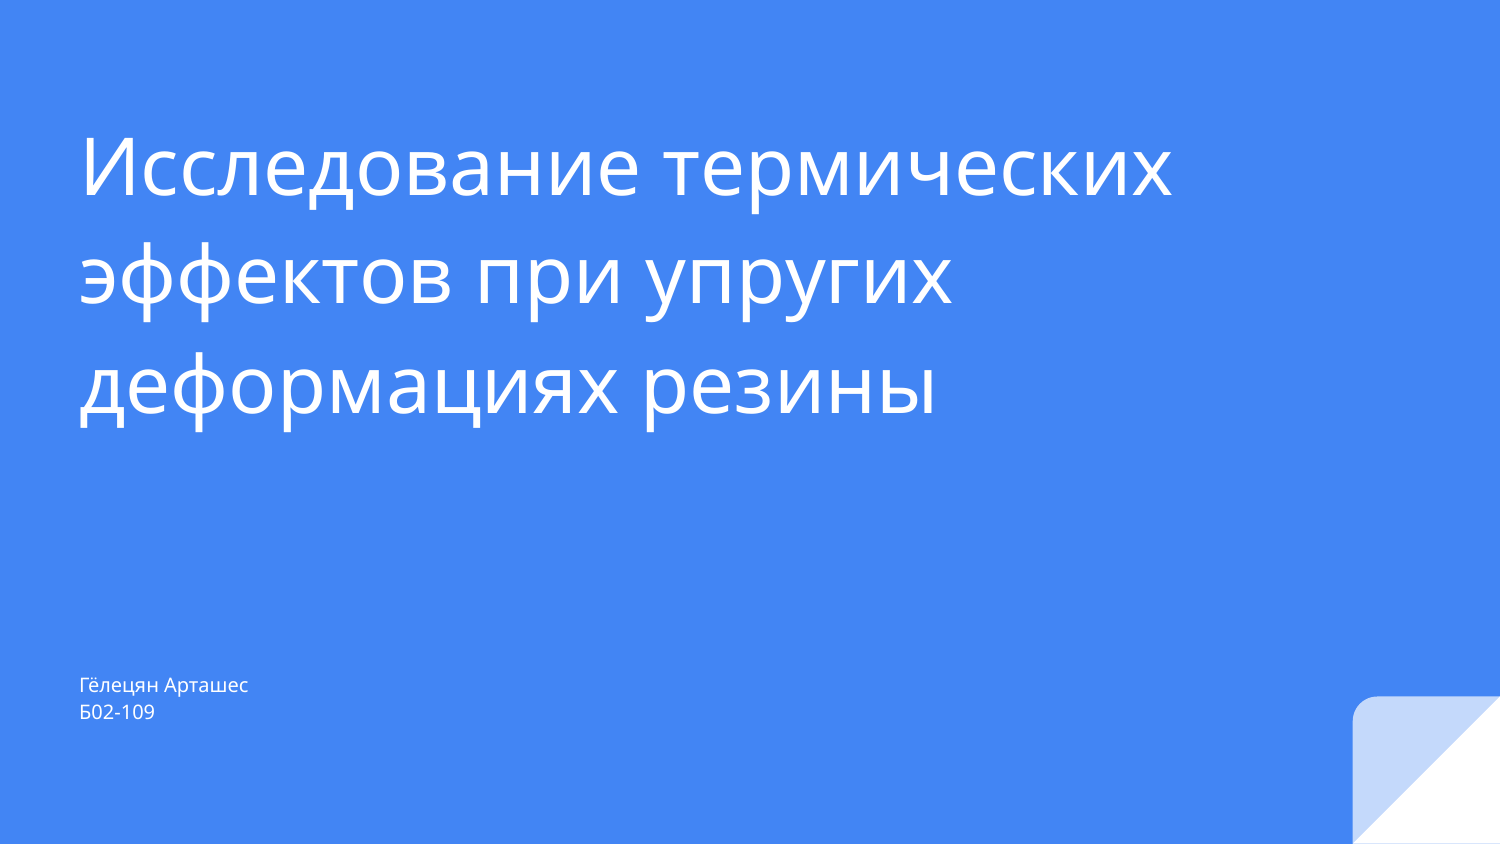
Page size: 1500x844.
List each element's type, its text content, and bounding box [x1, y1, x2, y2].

subtitle Гёлецян Арташес Б02-109 [64, 655, 1413, 743]
title Исследование термических эффектов при упругих деформациях резины [64, 88, 1413, 452]
